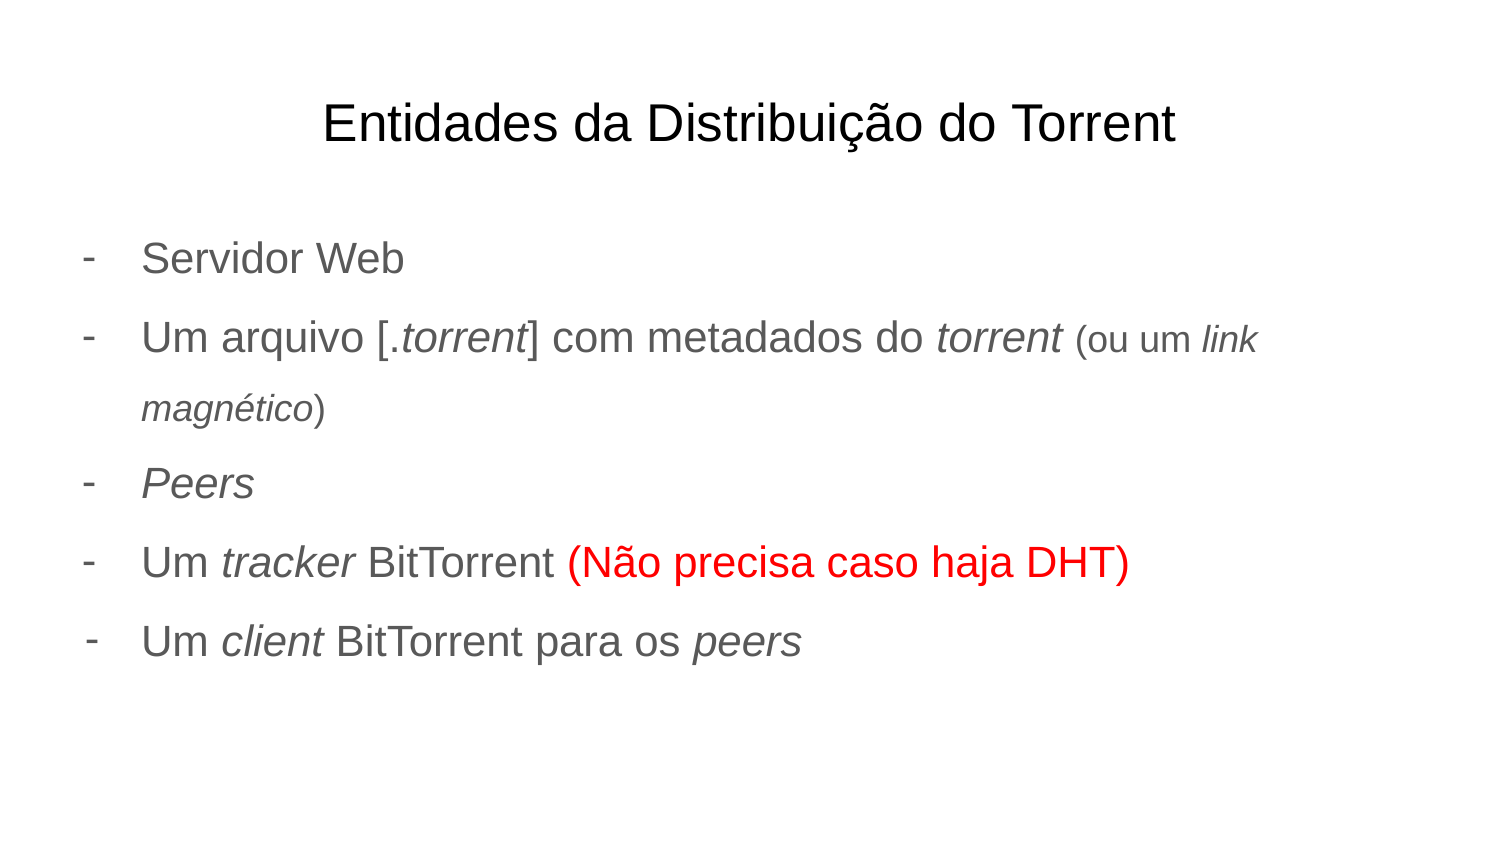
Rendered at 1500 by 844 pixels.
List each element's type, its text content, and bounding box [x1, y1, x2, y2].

list Servidor Web Um arquivo [.torrent] com metadados do torrent (ou um link magnético) Peers Um tracker BitTorrent (Não precisa caso haja DHT) Um client BitTorrent para os peers [51, 189, 1449, 750]
title Entidades da Distribuição do Torrent [51, 72, 1449, 167]
